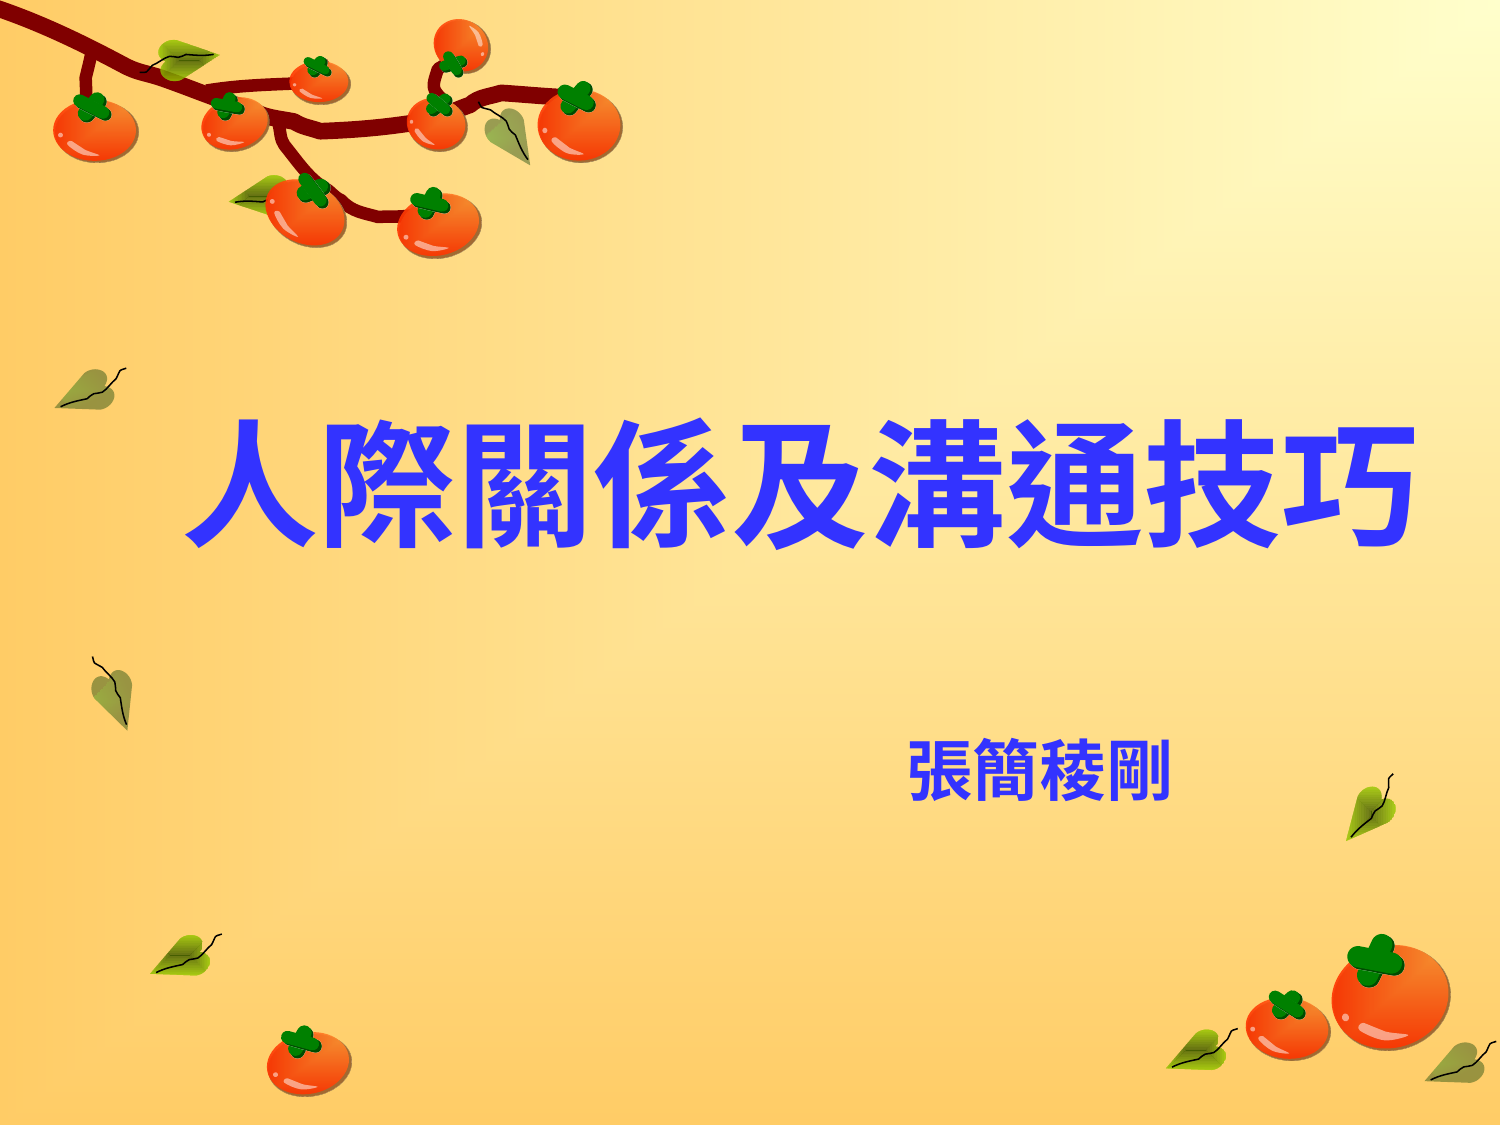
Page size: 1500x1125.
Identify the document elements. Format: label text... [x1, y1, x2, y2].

subtitle 張簡稜剛 [395, 633, 1199, 811]
title 人際關係及溝通技巧 [149, 387, 1450, 576]
picture [154, 61, 164, 68]
picture [0, 0, 1500, 1125]
